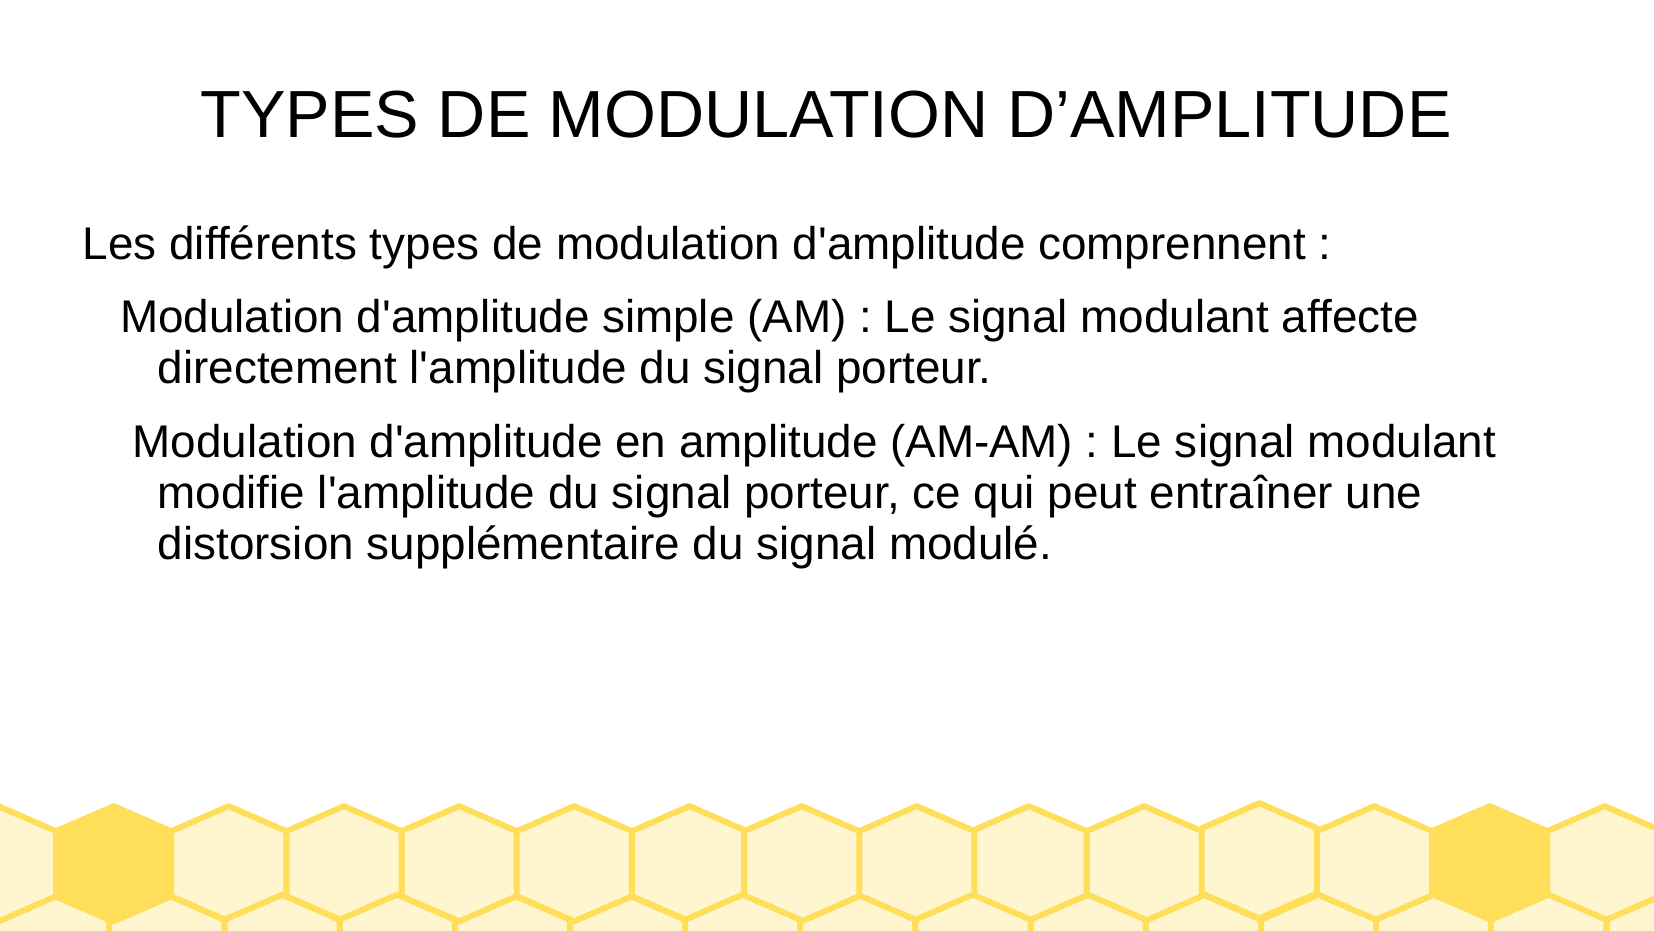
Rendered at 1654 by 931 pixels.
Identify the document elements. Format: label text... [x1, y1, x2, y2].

list Les différents types de modulation d'amplitude comprennent : Modulation d'amplitude simple (AM) : Le signal modulant affecte directement l'amplitude du signal porteur. Modulation d'amplitude en amplitude (AM-AM) : Le signal modulant modifie l'amplitude du signal porteur, ce qui peut entraîner une distorsion supplémentaire du signal modulé. [82, 217, 1571, 758]
title TYPES DE MODULATION D’AMPLITUDE [82, 37, 1571, 193]
